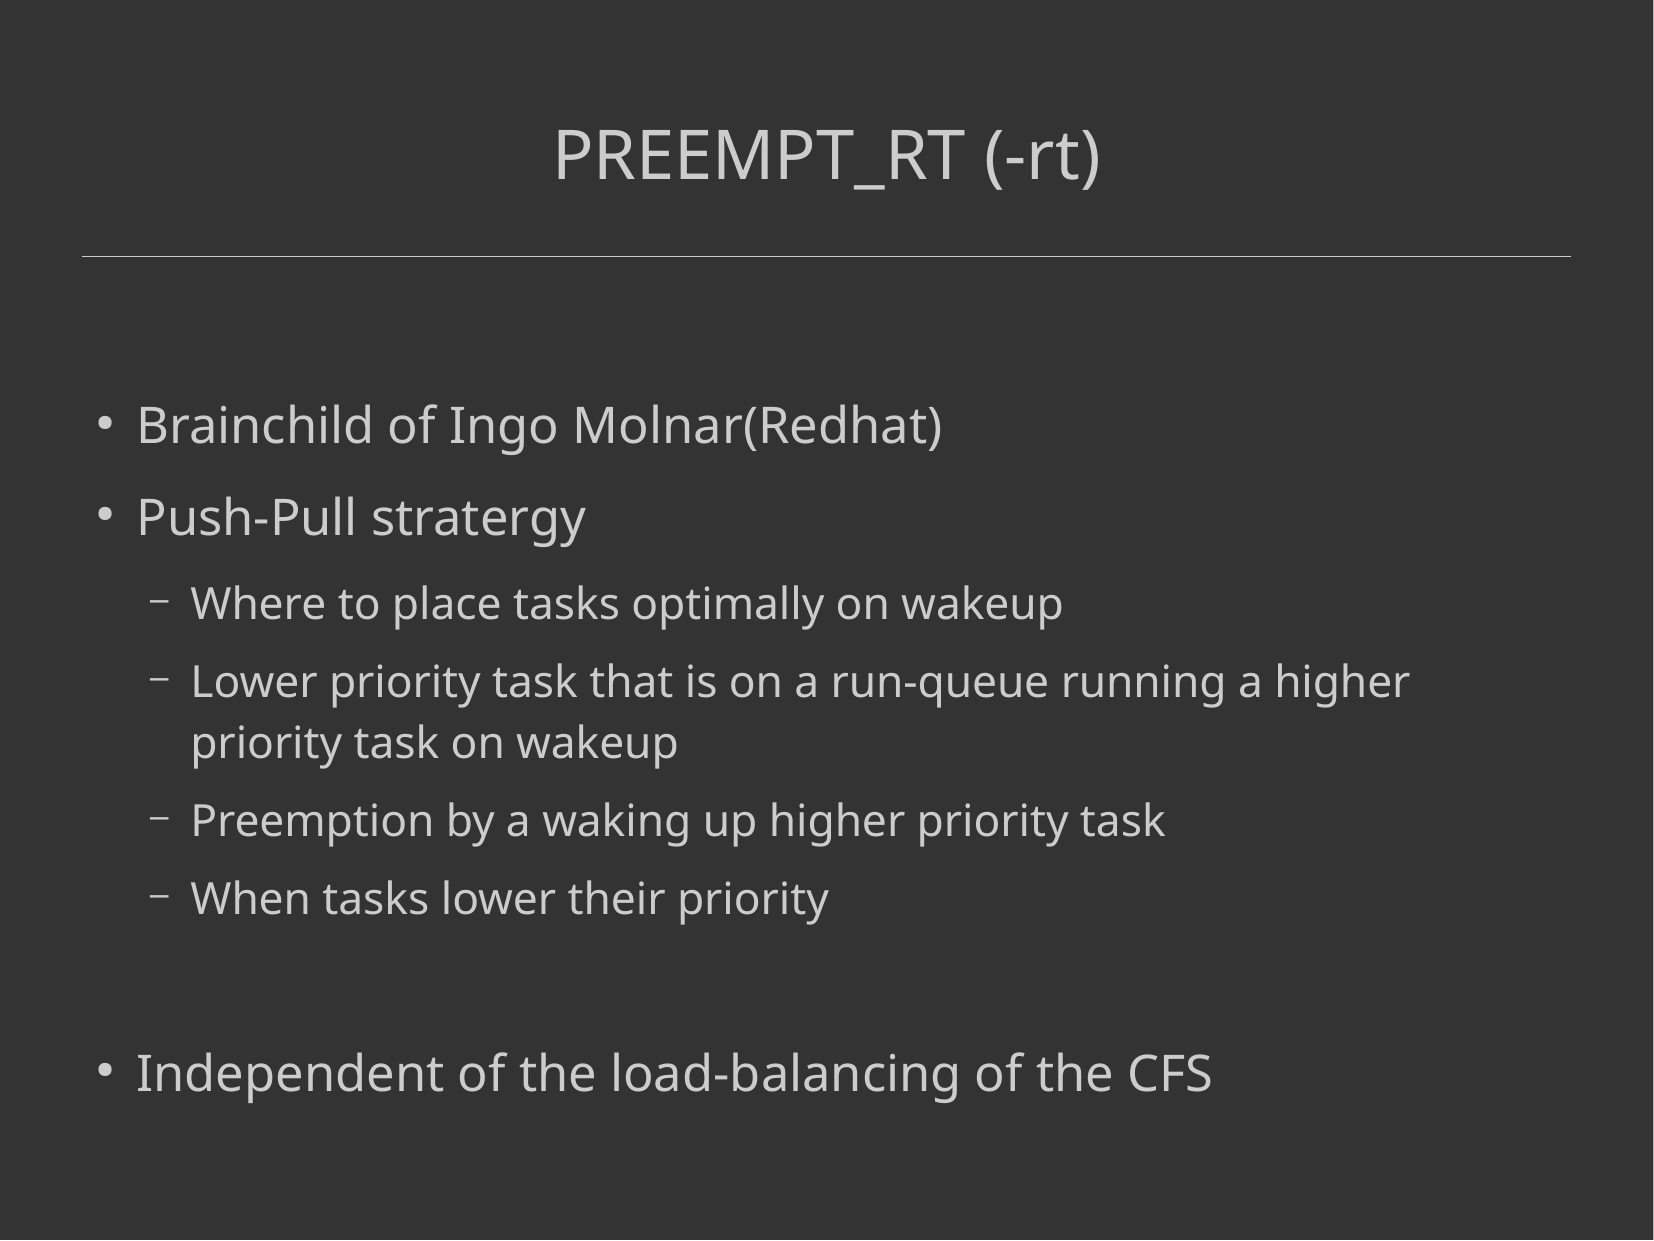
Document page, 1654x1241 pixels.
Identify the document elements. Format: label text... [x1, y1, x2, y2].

list Brainchild of Ingo Molnar(Redhat) Push-Pull stratergy Where to place tasks optimally on wakeup Lower priority task that is on a run-queue running a higher priority task on wakeup Preemption by a waking up higher priority task When tasks lower their priority Independent of the load-balancing of the CFS [82, 389, 1571, 1109]
title PREEMPT_RT (-rt) [82, 49, 1571, 257]
